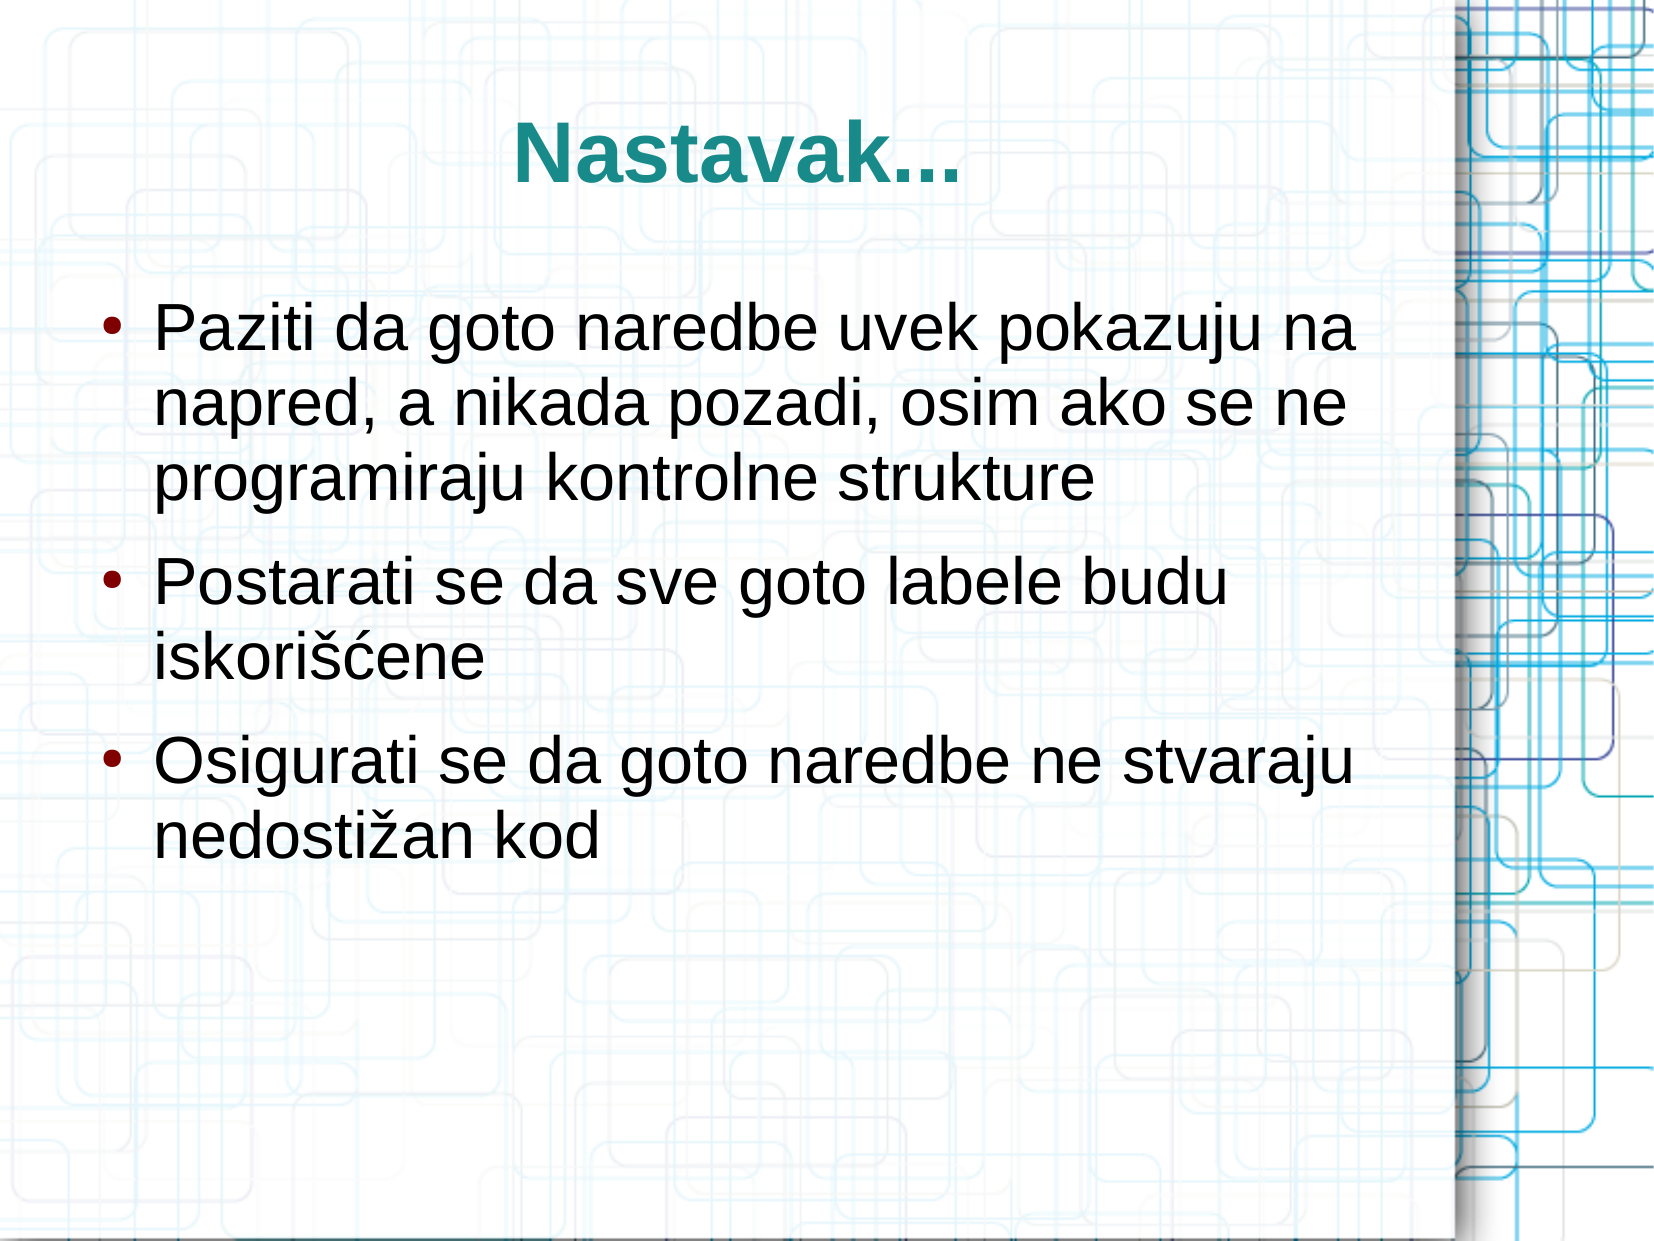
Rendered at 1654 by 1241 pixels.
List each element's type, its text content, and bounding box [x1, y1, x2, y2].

title Nastavak... [59, 49, 1418, 257]
picture [0, 0, 1654, 1241]
list Paziti da goto naredbe uvek pokazuju na napred, a nikada pozadi, osim ako se ne programiraju kontrolne strukture Postarati se da sve goto labele budu iskorišćene Osigurati se da goto naredbe ne stvaraju nedostižan kod [82, 290, 1418, 1109]
